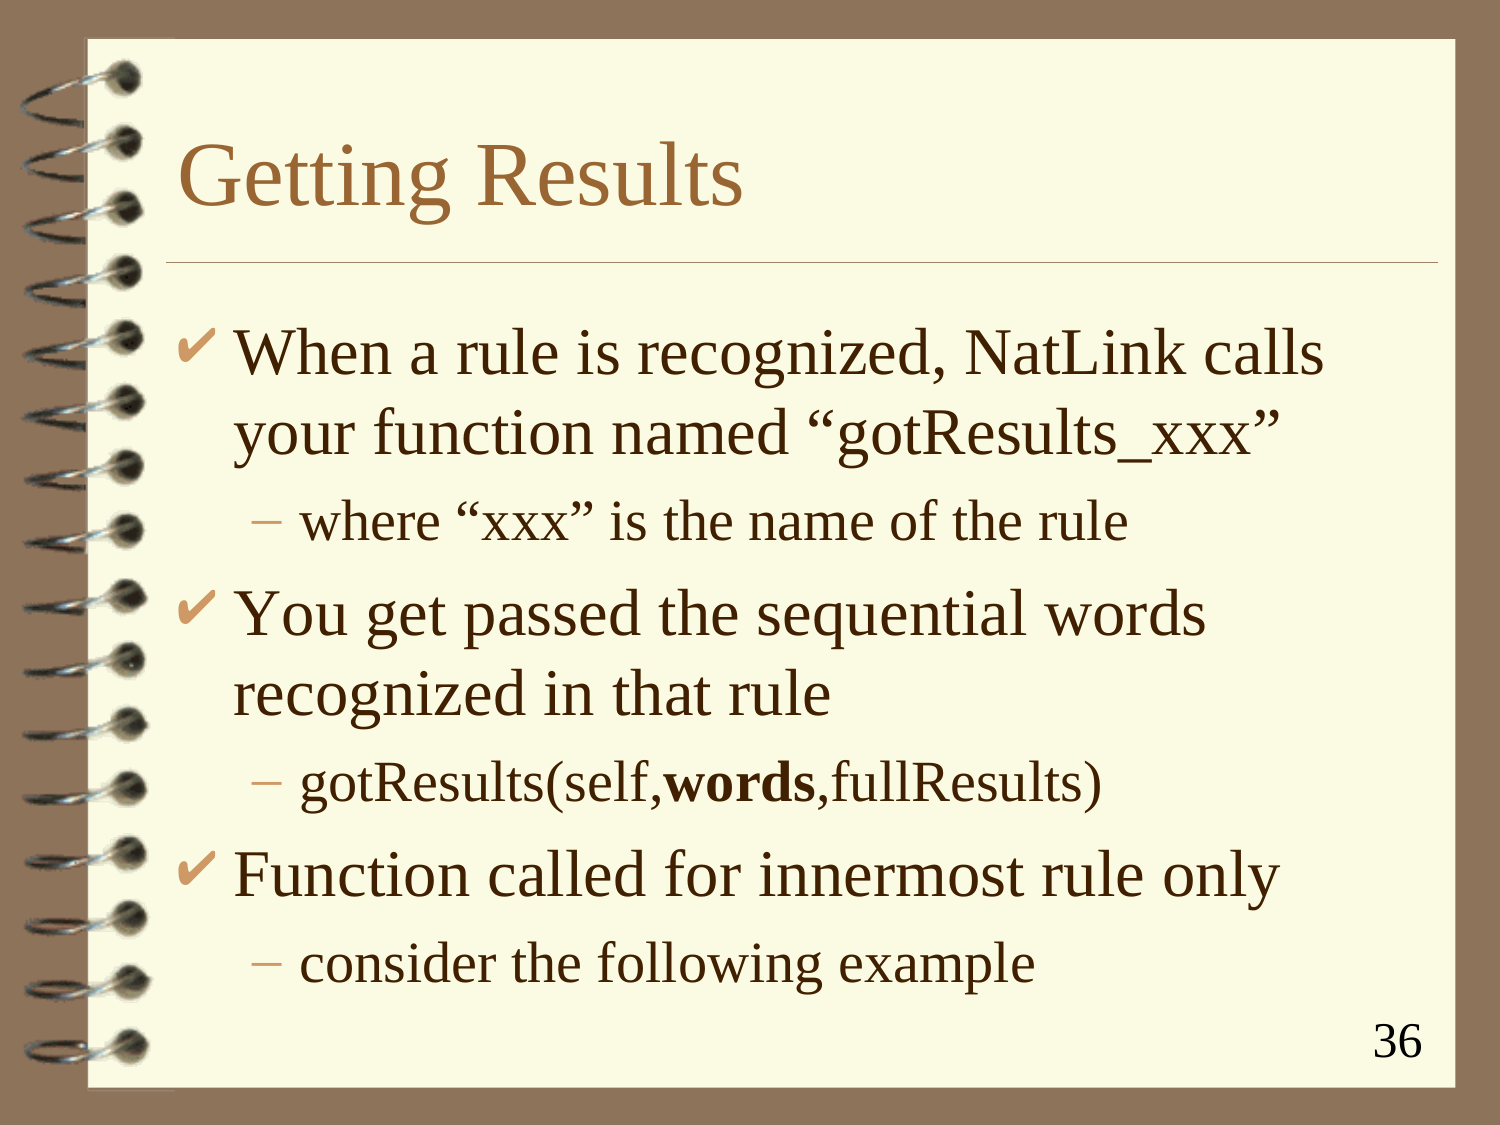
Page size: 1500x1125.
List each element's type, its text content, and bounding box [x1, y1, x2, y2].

title Getting Results [162, 74, 1438, 263]
list When a rule is recognized, NatLink calls your function named “gotResults_xxx” where “xxx” is the name of the rule You get passed the sequential words recognized in that rule gotResults(self,words,fullResults) Function called for innermost rule only consider the following example [162, 299, 1438, 976]
picture [0, 0, 175, 1125]
